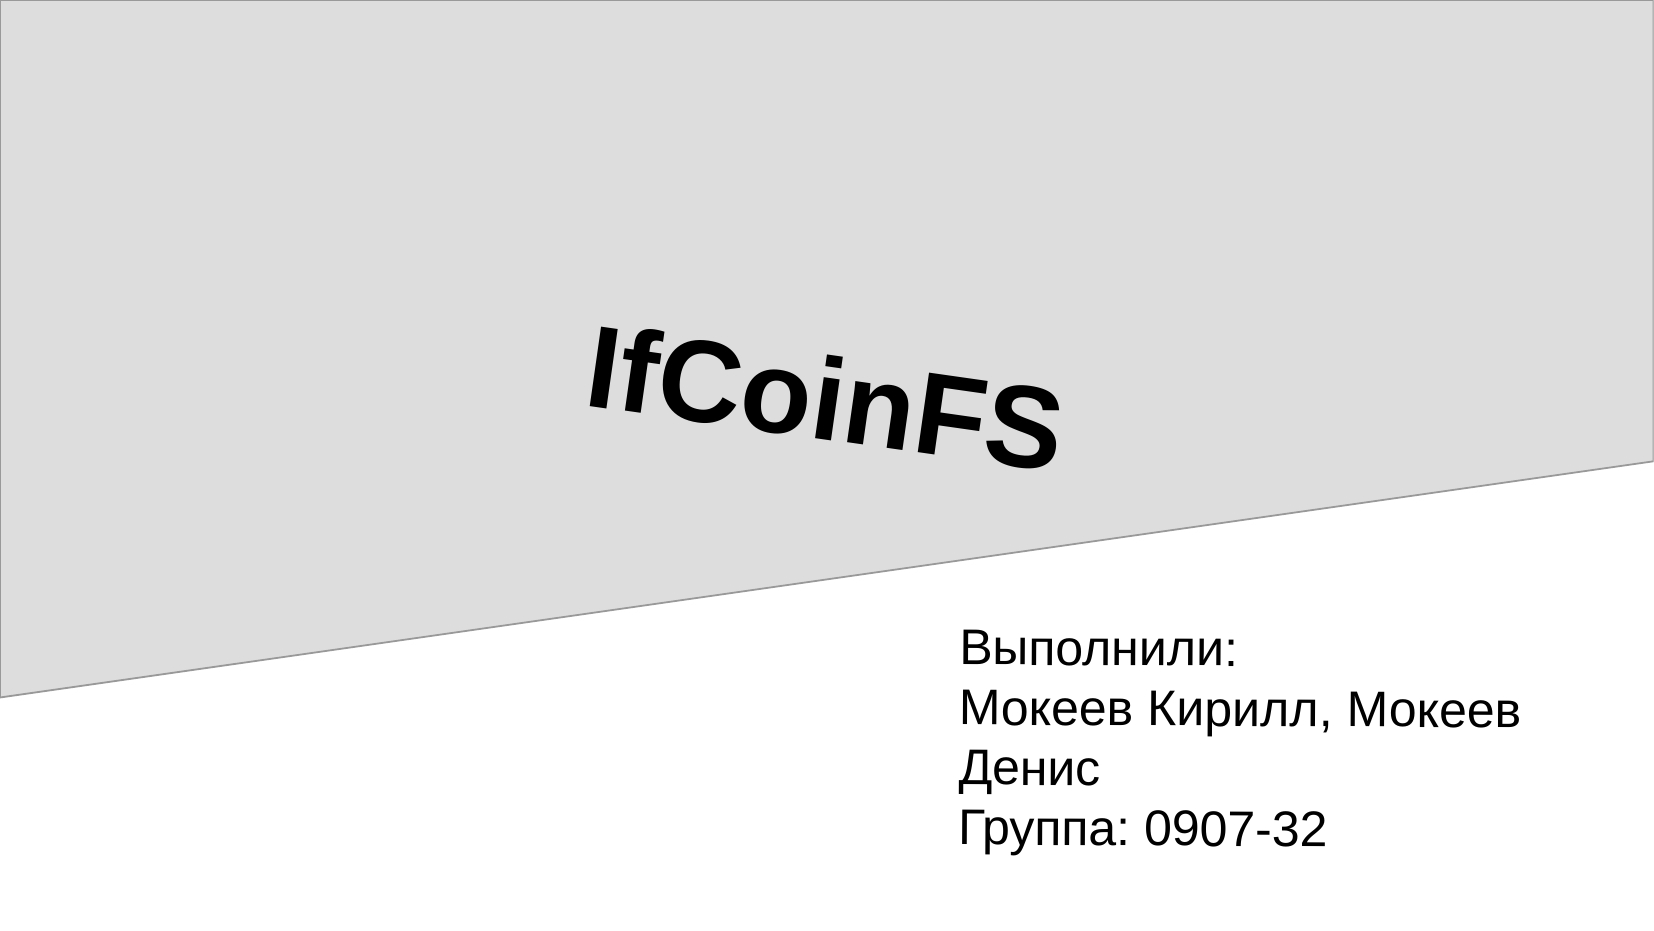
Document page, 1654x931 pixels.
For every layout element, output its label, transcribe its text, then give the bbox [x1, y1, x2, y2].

title IfCoinFS [77, 158, 1577, 617]
text_box Выполнили: Мокеев Кирилл, Мокеев Денис Группа: 0907-32 [958, 613, 1636, 861]
